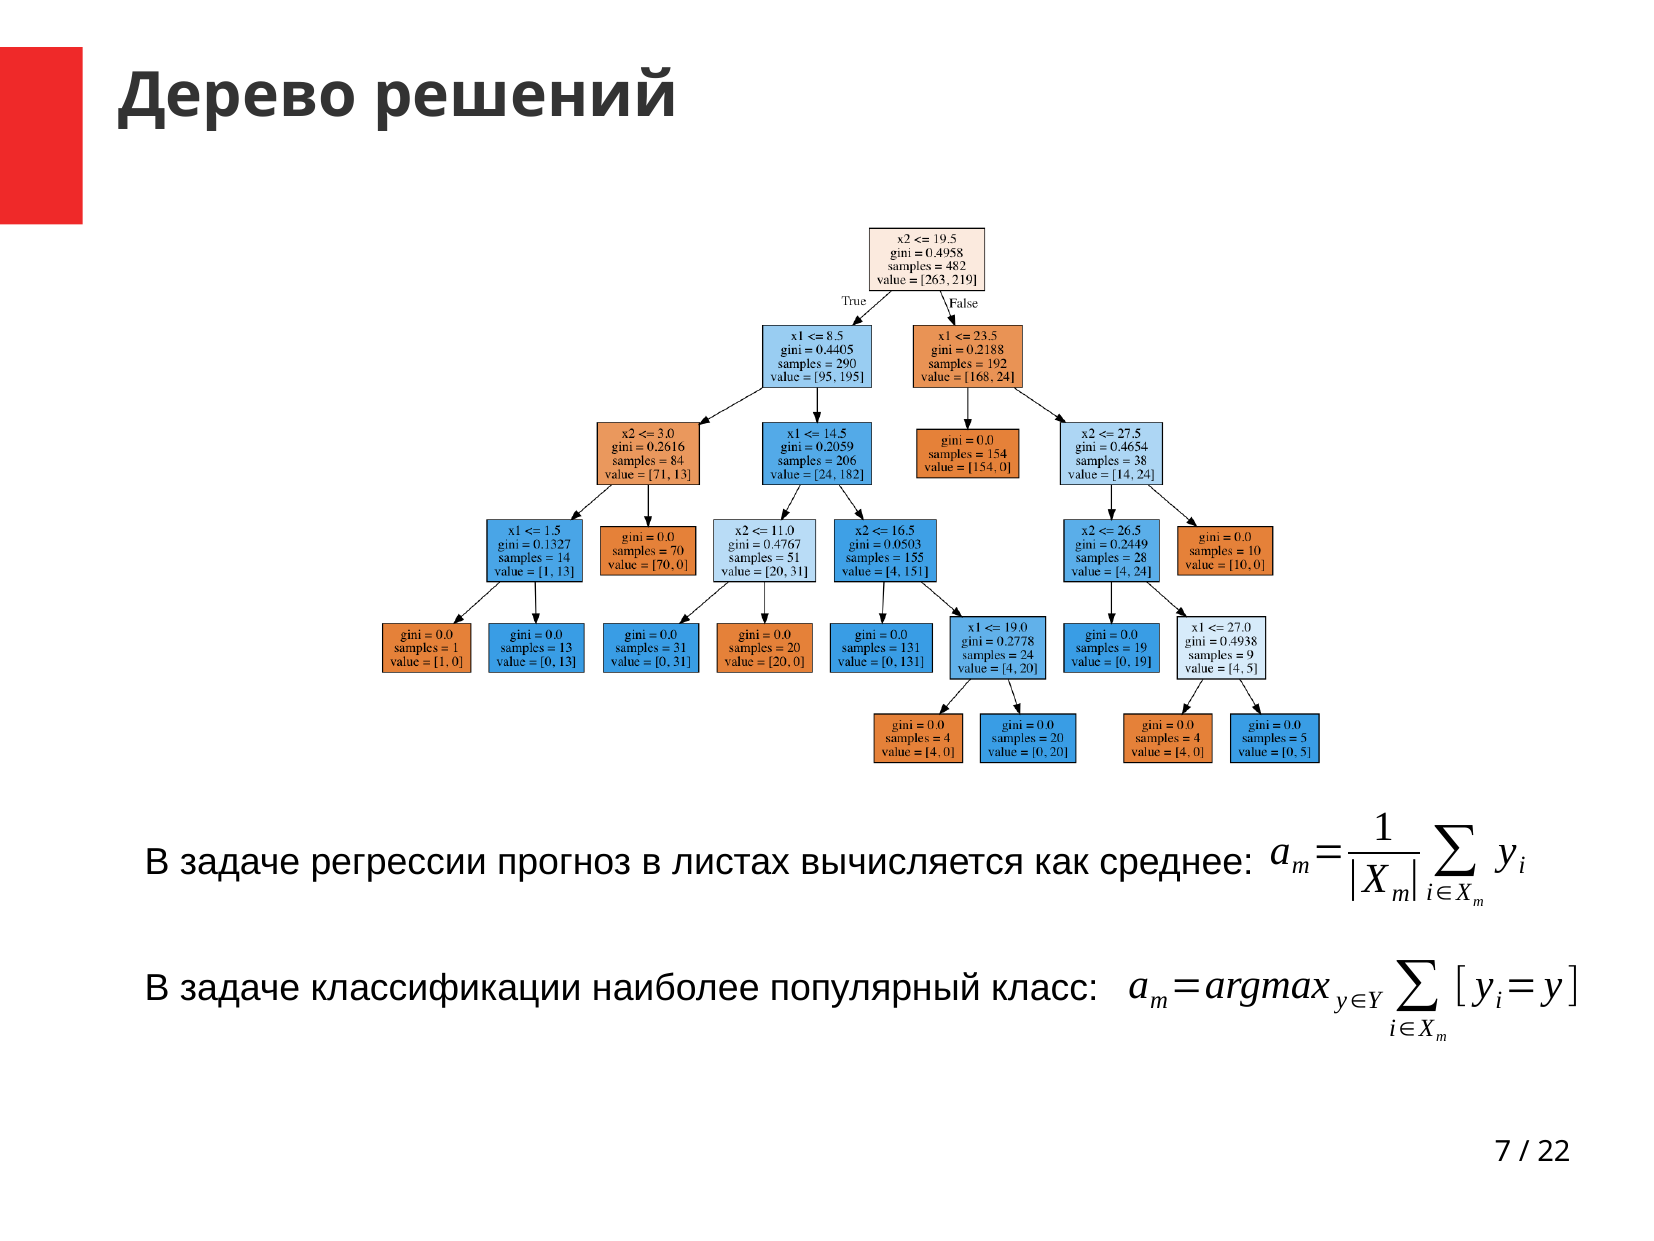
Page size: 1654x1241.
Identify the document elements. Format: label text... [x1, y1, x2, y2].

chart [1122, 956, 1585, 1045]
chart [1263, 803, 1533, 910]
text_box В задаче регрессии прогноз в листах вычисляется как среднее: В задаче классификации наиболее популярный класс: [129, 791, 1583, 1101]
picture [378, 224, 1323, 766]
title Дерево решений [118, 49, 1571, 257]
